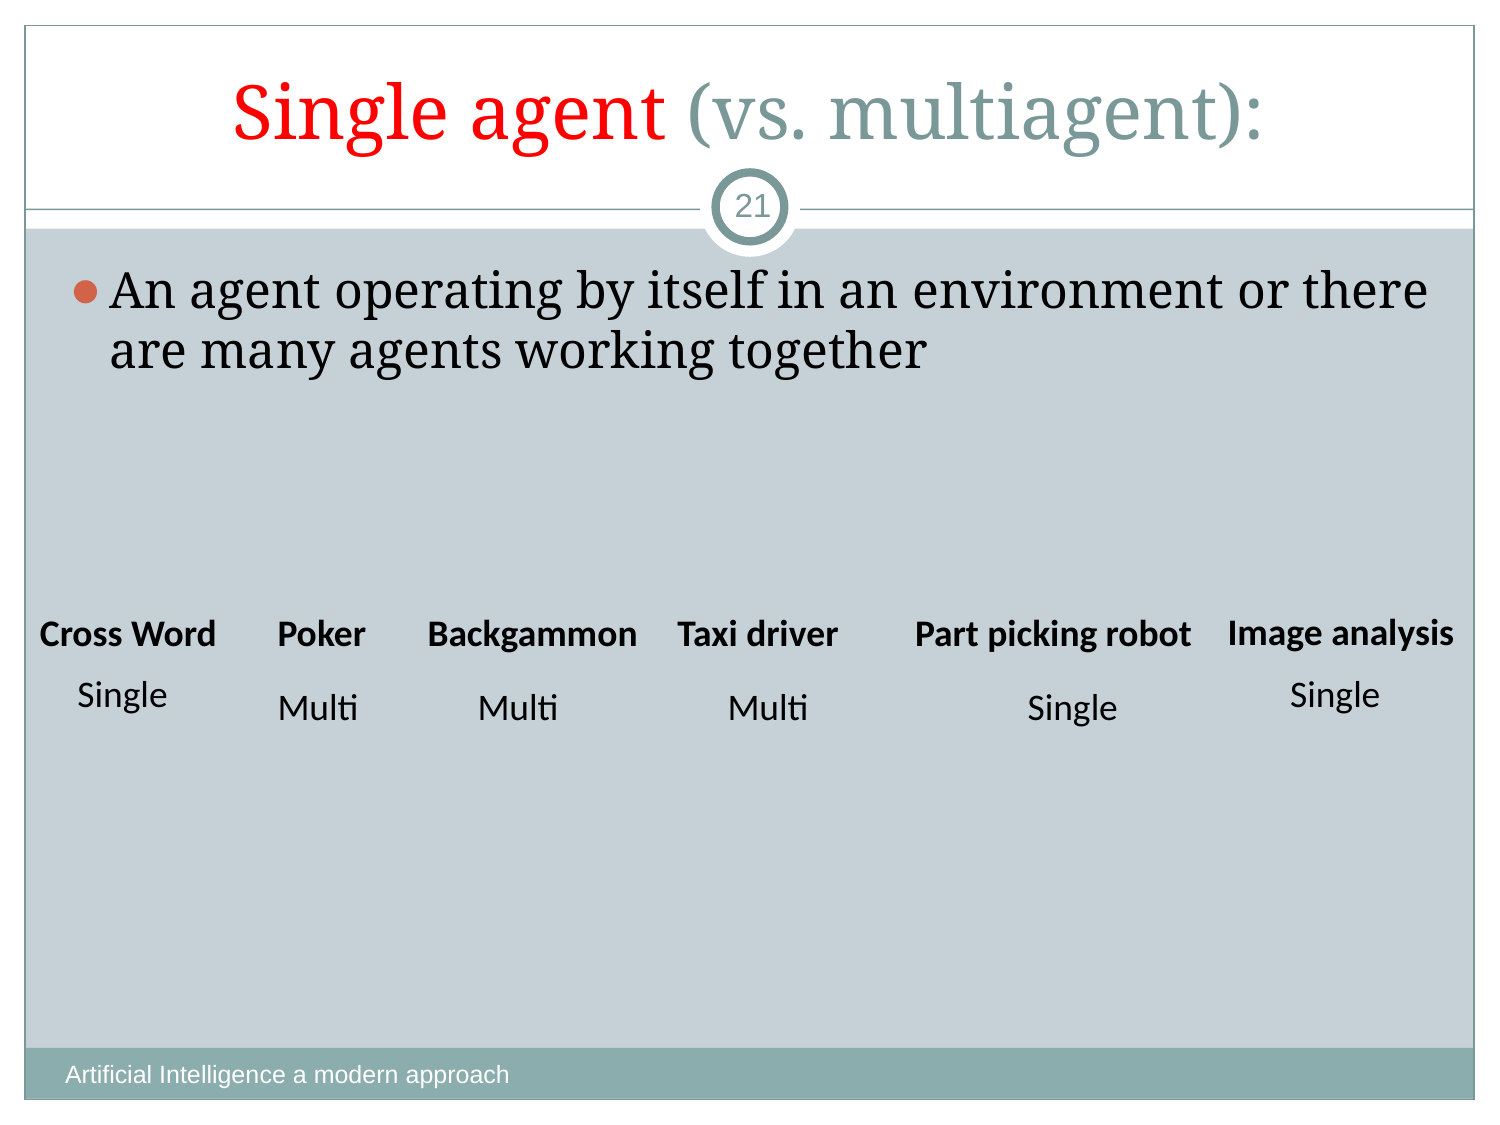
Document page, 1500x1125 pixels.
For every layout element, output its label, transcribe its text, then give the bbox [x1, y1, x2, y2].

text_box Backgammon [412, 601, 655, 663]
text_box Part picking robot [900, 601, 1217, 663]
text_box Artificial Intelligence a modern approach [49, 1051, 638, 1112]
text_box Multi [712, 675, 825, 736]
text_box Single [62, 662, 185, 724]
text_box Single [1012, 675, 1135, 736]
text_box Multi [262, 675, 375, 736]
text_box Multi [462, 675, 575, 736]
text_box Single [1274, 662, 1397, 724]
text_box Cross Word [24, 601, 234, 663]
list An agent operating by itself in an environment or there are many agents working together [49, 250, 1445, 488]
text_box <number> [715, 168, 791, 241]
text_box Taxi driver [662, 601, 855, 663]
title Single agent (vs. multiagent): [49, 37, 1450, 162]
text_box Poker [262, 601, 382, 663]
text_box Image analysis [1212, 600, 1471, 661]
